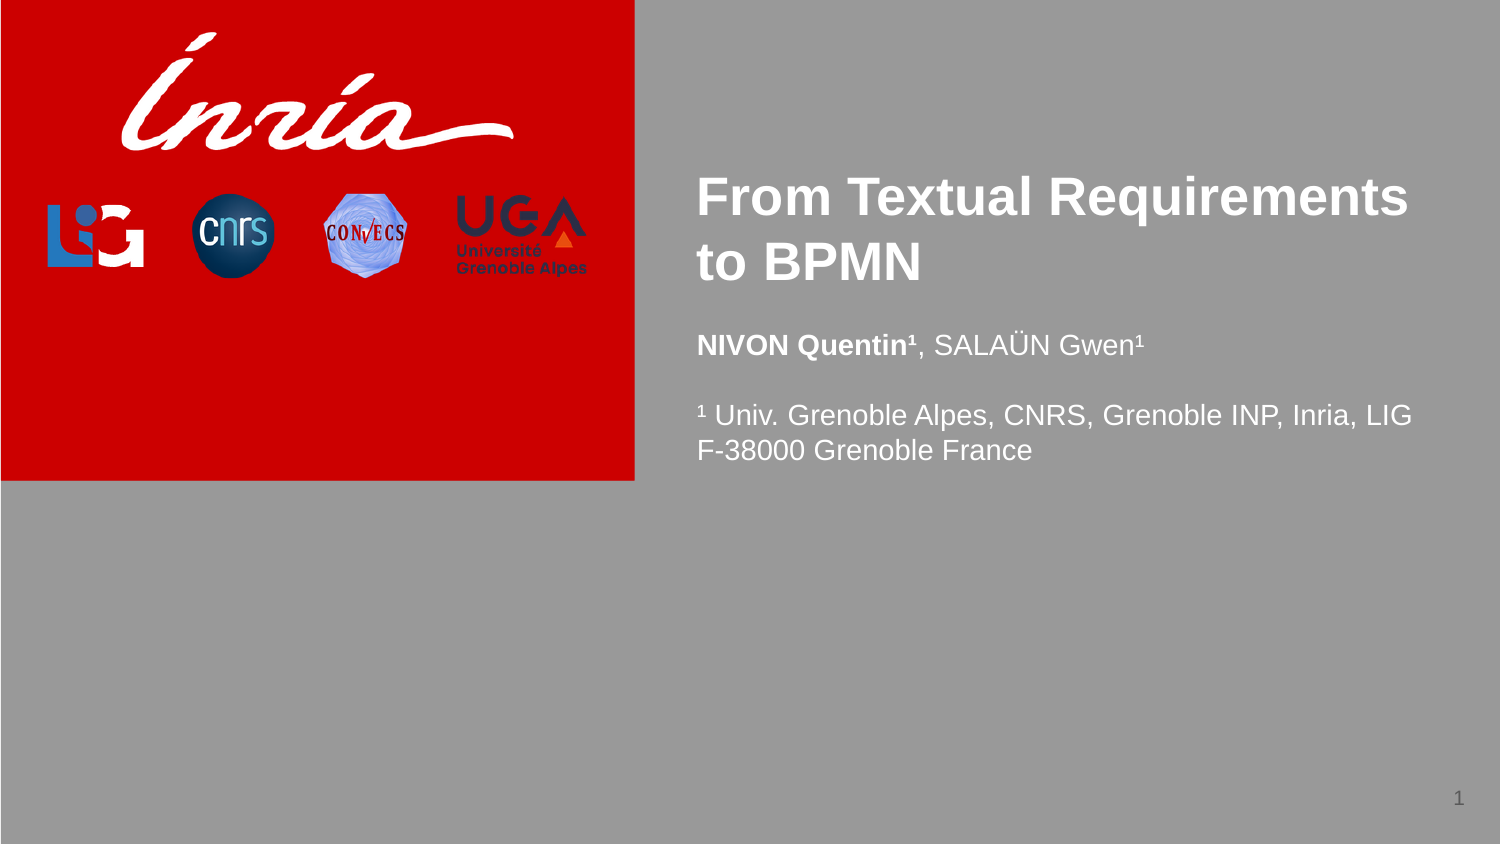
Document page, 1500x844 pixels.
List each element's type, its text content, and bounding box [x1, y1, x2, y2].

text_box NIVON Quentin¹, SALAÜN Gwen¹ ¹ Univ. Grenoble Alpes, CNRS, Grenoble INP, Inria, LIG F-38000 Grenoble France [681, 311, 1453, 465]
picture [0, 0, 1500, 844]
slide_number <number> [1389, 764, 1480, 830]
text_box From Textual Requirements to BPMN [681, 146, 1432, 311]
